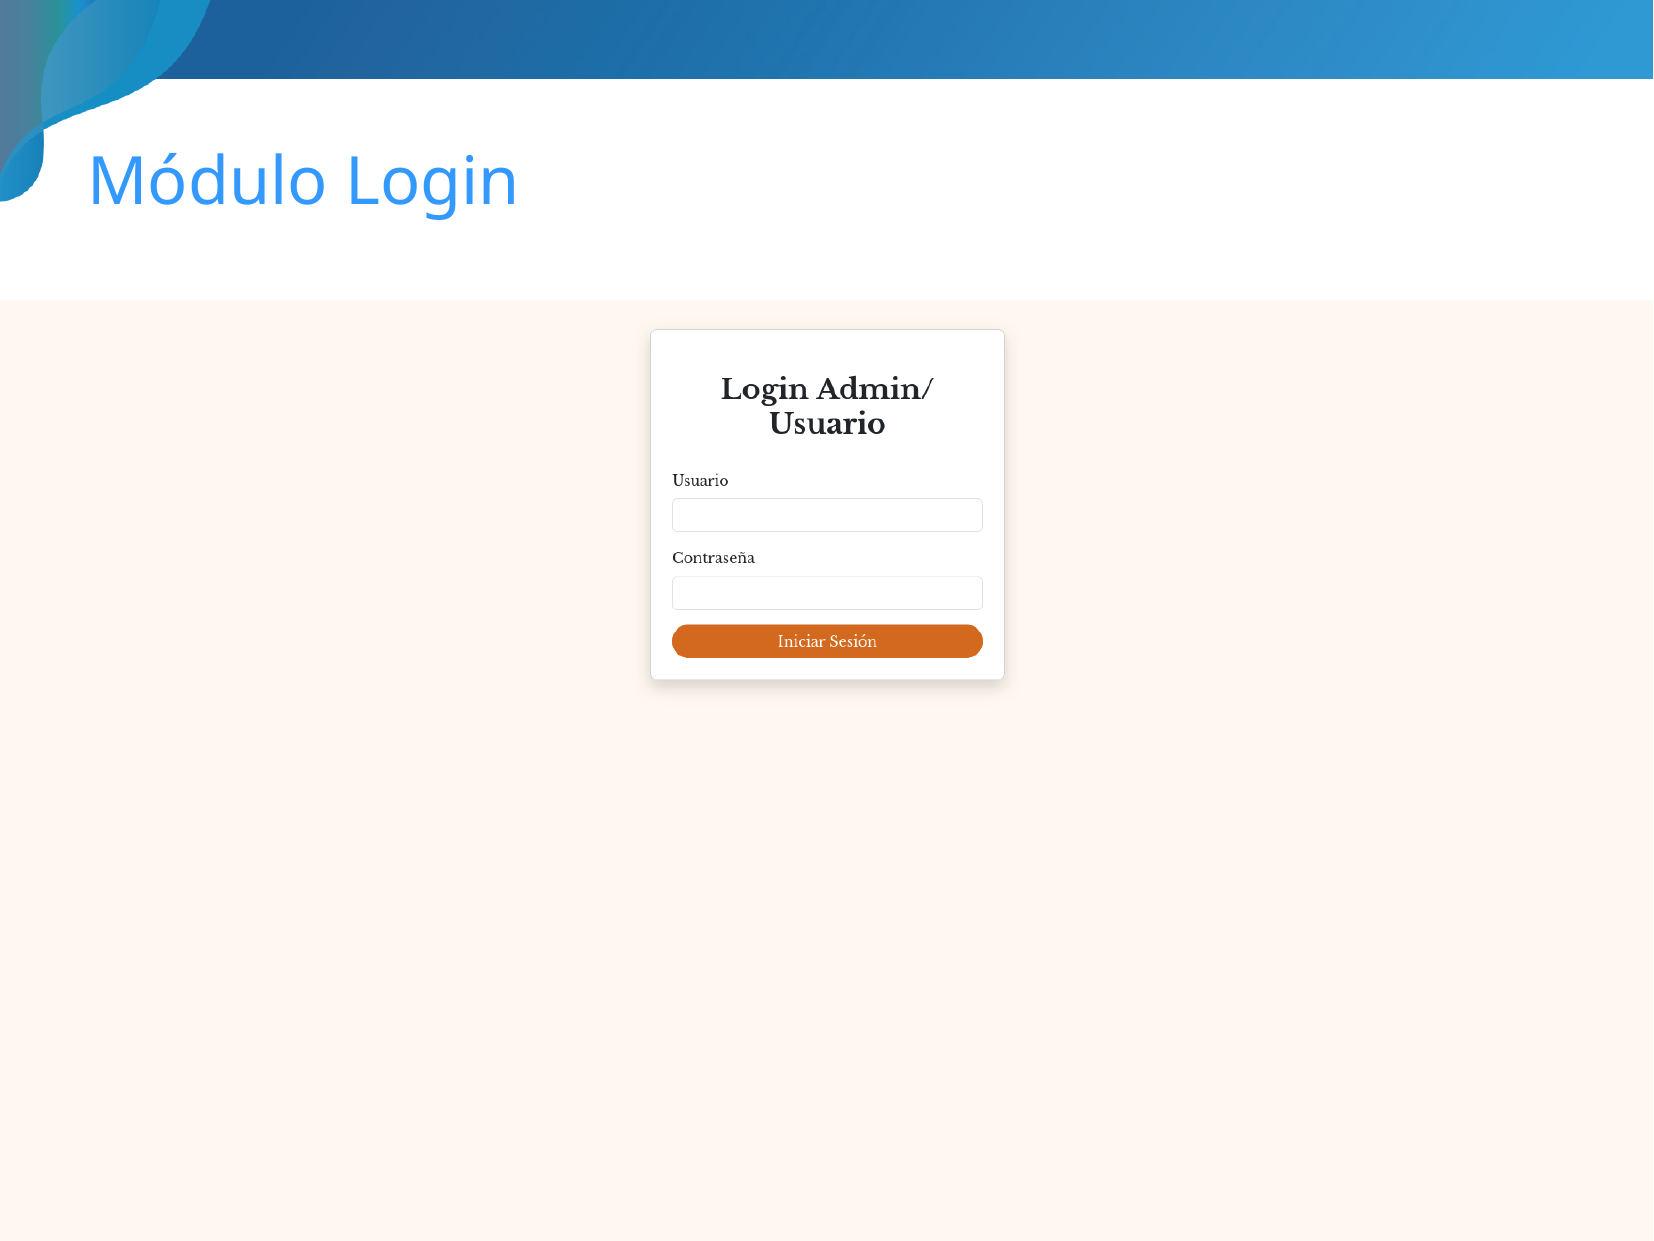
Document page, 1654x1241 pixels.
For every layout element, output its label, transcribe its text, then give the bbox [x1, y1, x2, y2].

title Módulo Login [87, 75, 1576, 283]
picture [0, 0, 1653, 1241]
